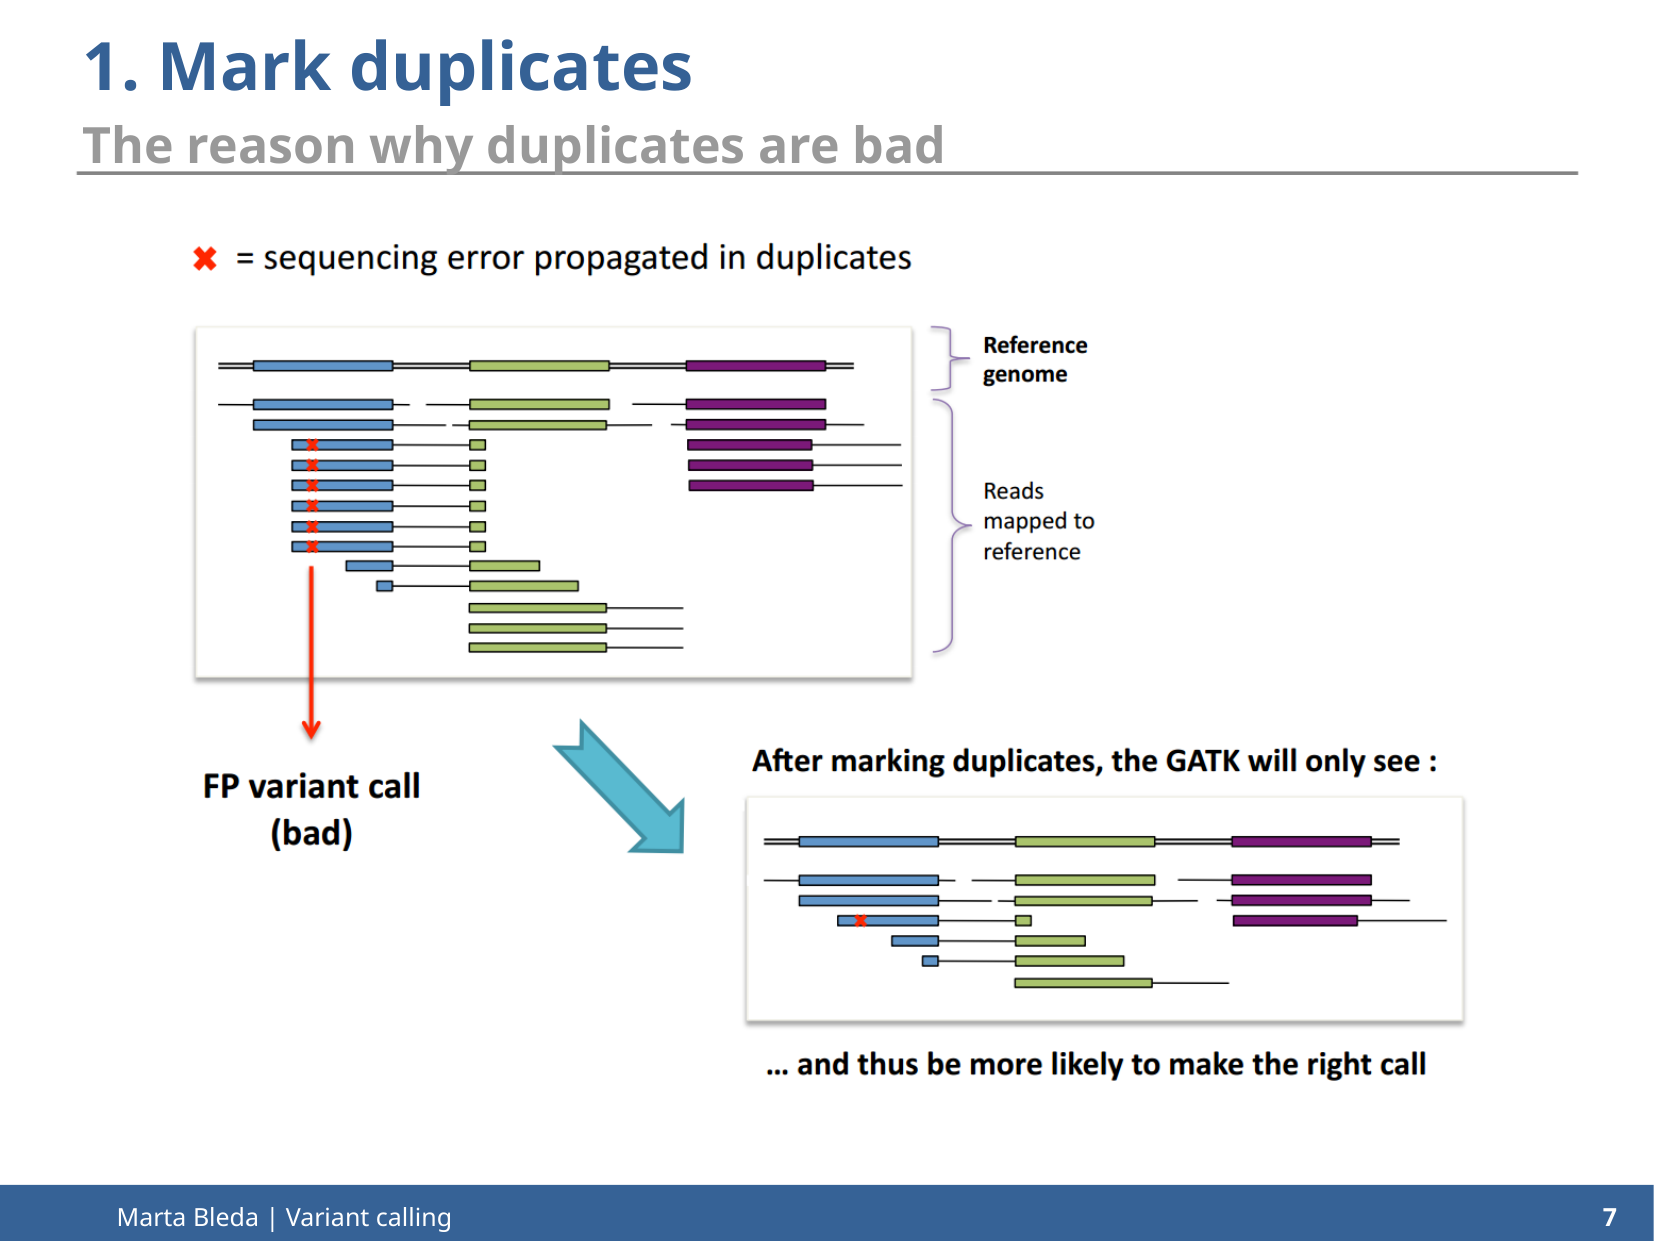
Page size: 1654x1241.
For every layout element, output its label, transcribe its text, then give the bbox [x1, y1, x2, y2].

picture [454, 170, 555, 175]
picture [167, 222, 1487, 1116]
picture [562, 170, 1580, 175]
title 1. Mark duplicates The reason why duplicates are bad [82, 31, 1571, 166]
picture [74, 170, 447, 175]
